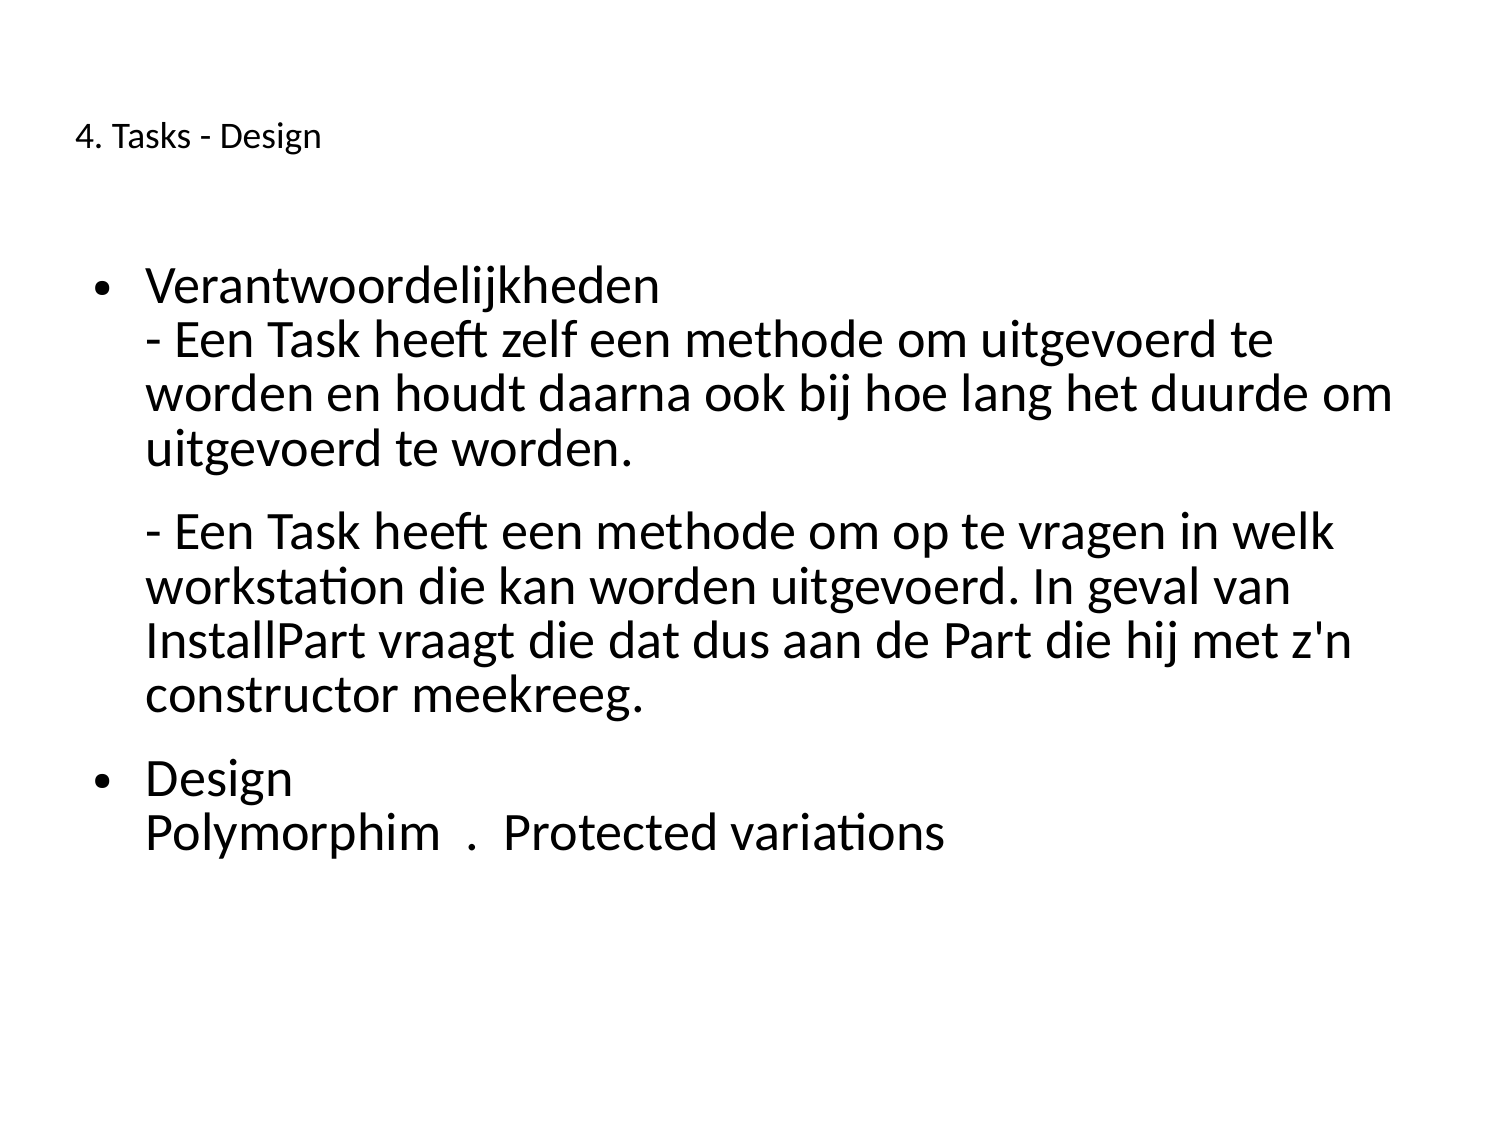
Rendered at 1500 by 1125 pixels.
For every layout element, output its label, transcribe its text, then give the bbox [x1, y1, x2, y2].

list Verantwoordelijkheden - Een Task heeft zelf een methode om uitgevoerd te worden en houdt daarna ook bij hoe lang het duurde om uitgevoerd te worden. - Een Task heeft een methode om op te vragen in welk workstation die kan worden uitgevoerd. In geval van InstallPart vraagt die dat dus aan de Part die hij met z'n constructor meekreeg. Design Polymorphim . Protected variations [75, 262, 1425, 1005]
title 4. Tasks - Design [75, 45, 1425, 233]
